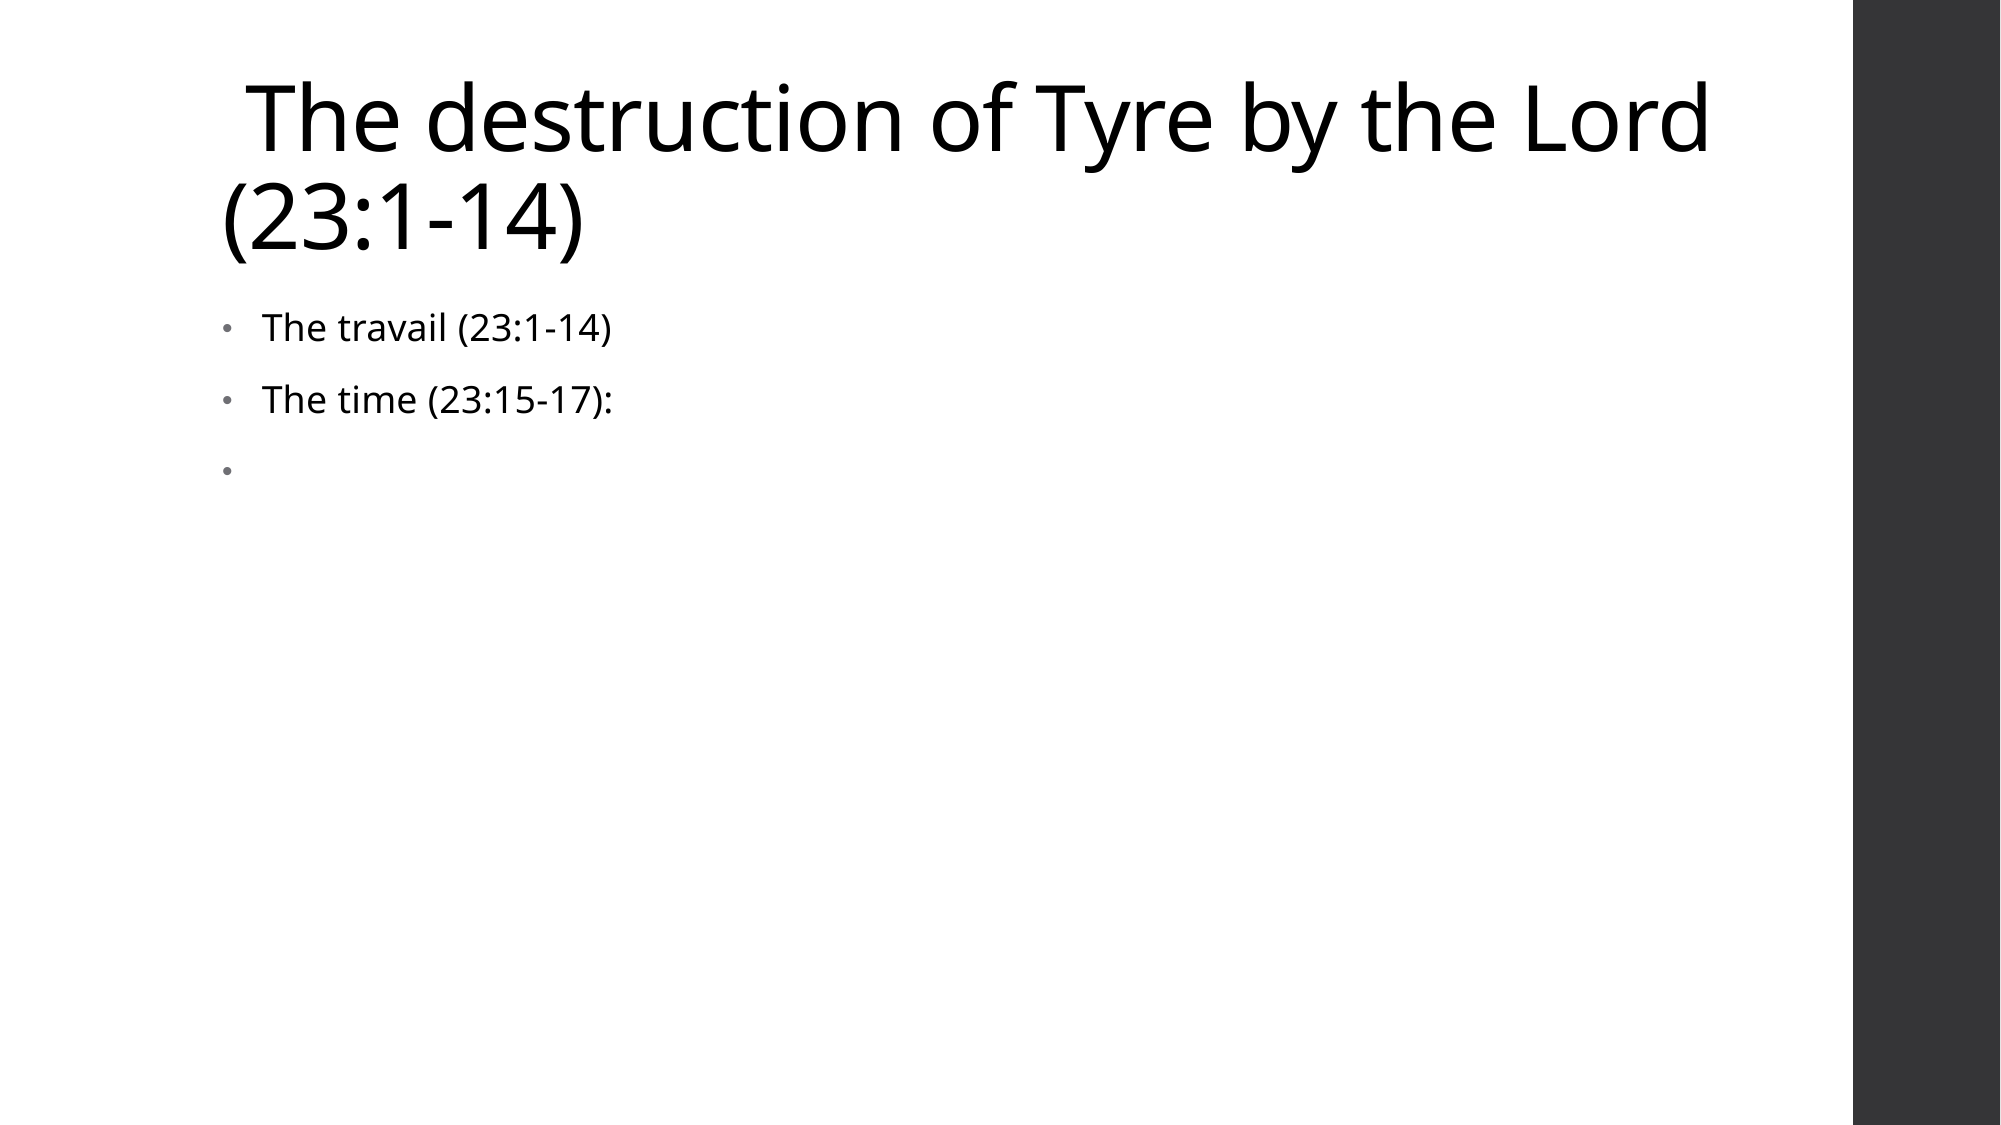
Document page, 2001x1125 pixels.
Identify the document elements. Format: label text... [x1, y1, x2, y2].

title The destruction of Tyre by the Lord (23:1-14) [206, 60, 1797, 278]
list The travail (23:1-14) The time (23:15-17): [206, 299, 1617, 1014]
